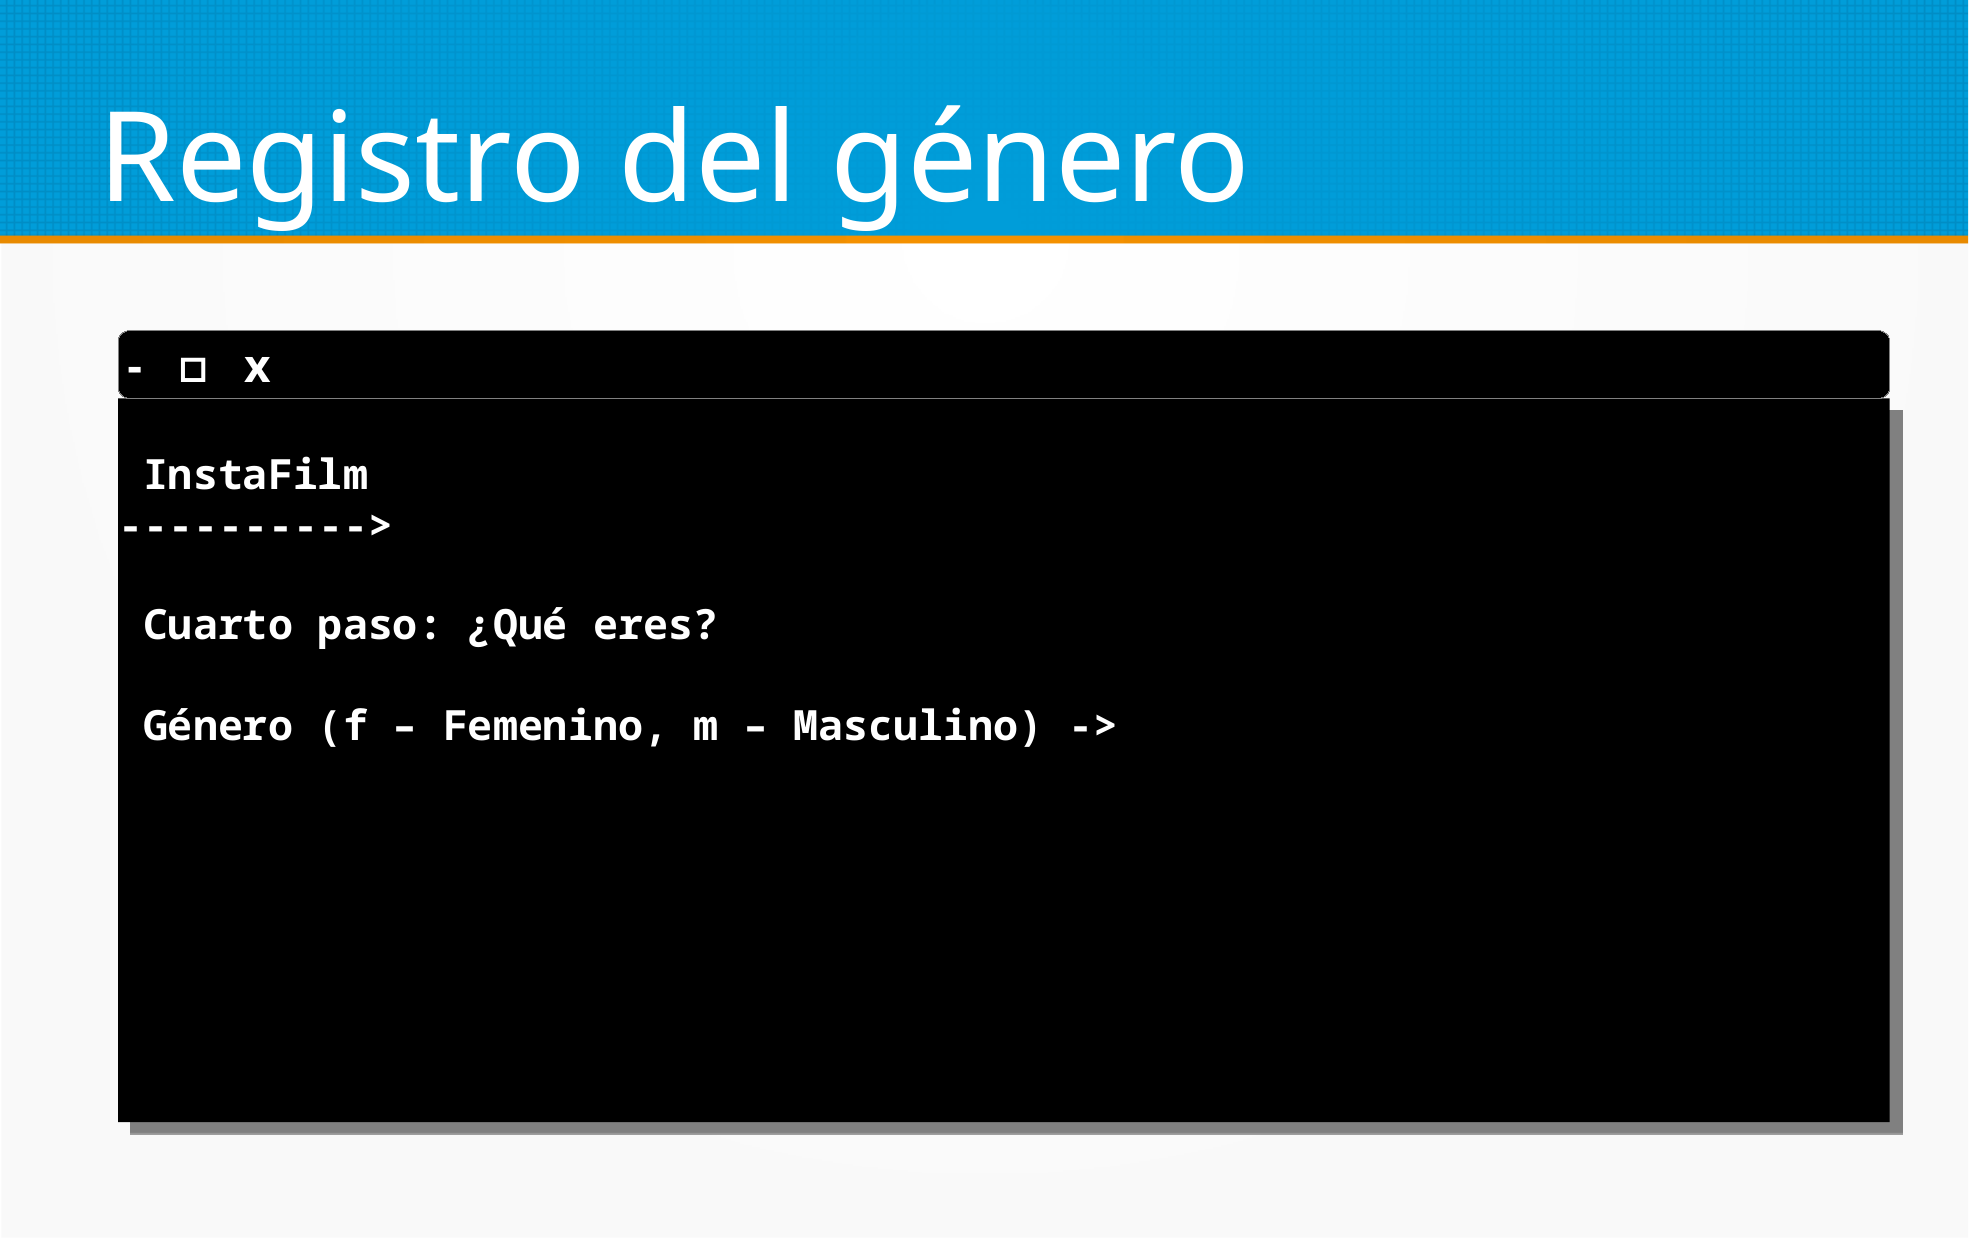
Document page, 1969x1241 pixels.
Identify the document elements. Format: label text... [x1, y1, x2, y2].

title Registro del género [98, 19, 1870, 227]
text_box - □ x [118, 330, 1890, 399]
text_box InstaFilm ----------> Cuarto paso: ¿Qué eres? Género (f – Femenino, m – Masculino) -> [118, 398, 1890, 1123]
